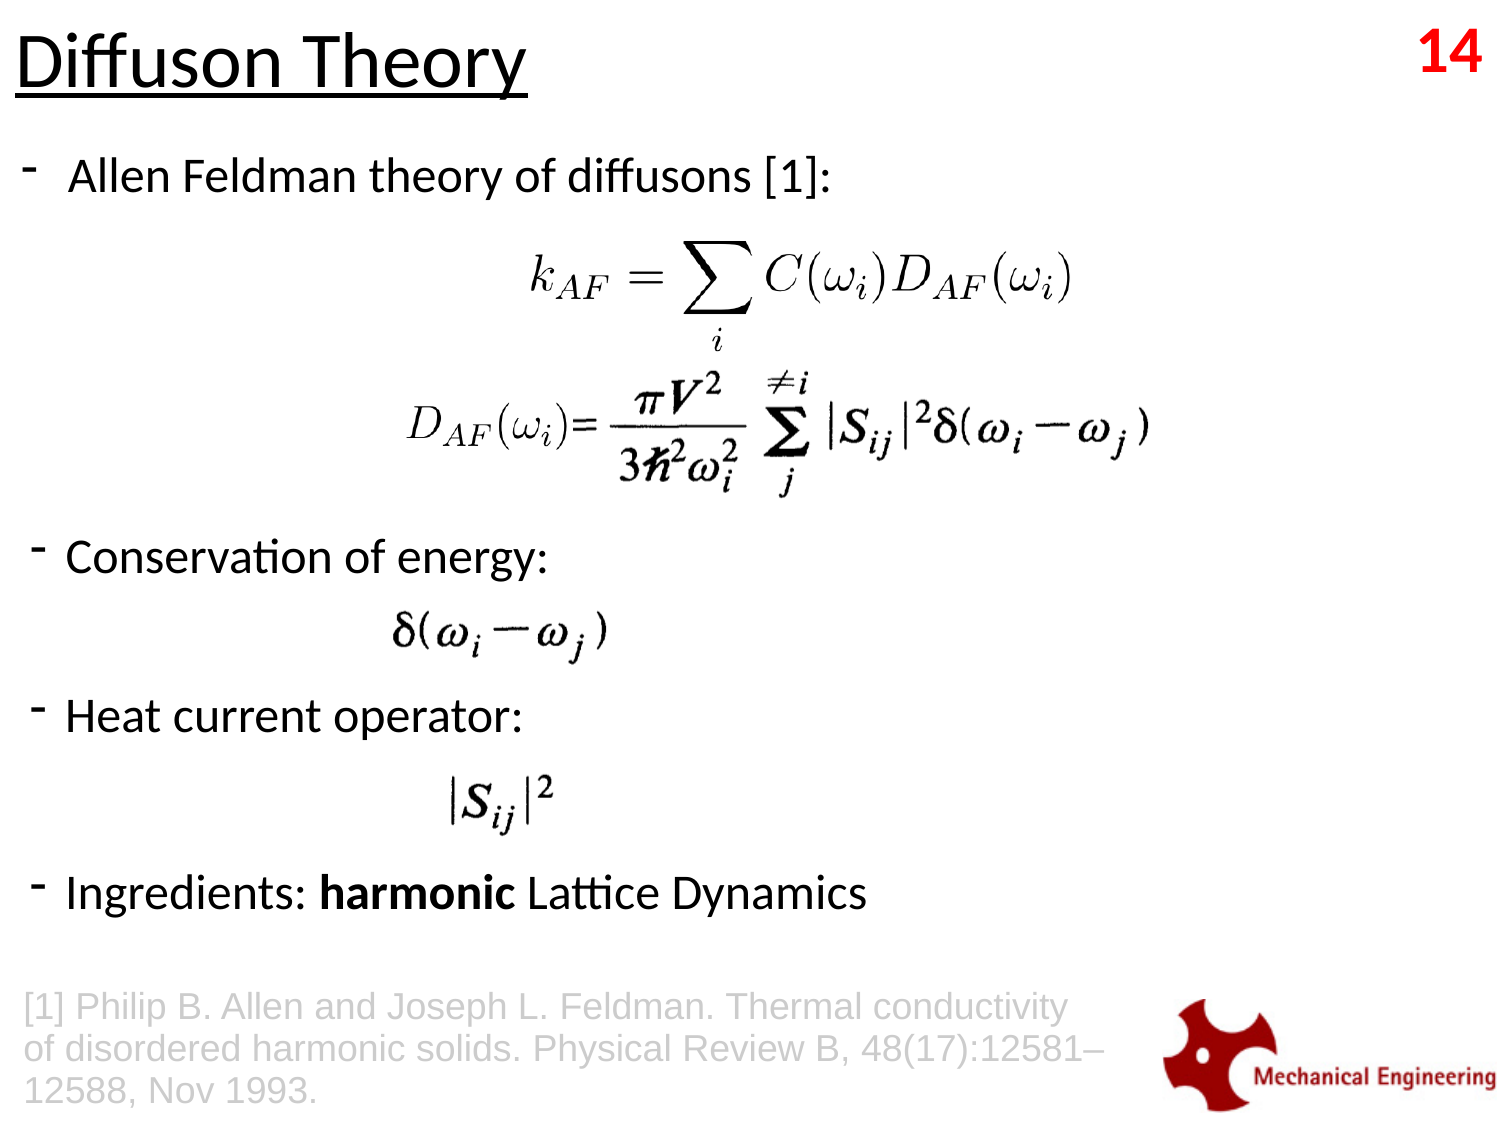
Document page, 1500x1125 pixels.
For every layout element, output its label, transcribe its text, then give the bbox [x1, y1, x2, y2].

picture [1162, 999, 1497, 1113]
text_box Allen Feldman theory of diffusons [1]: [6, 135, 1096, 211]
picture [442, 750, 556, 852]
title Diffuson Theory [0, 0, 1365, 150]
text_box Conservation of energy: [15, 515, 850, 591]
text_box [1] Philip B. Allen and Joseph L. Feldman. Thermal conductivity of disordered harmonic solids. Physical Review B, 48(17):12581–12588, Nov 1993. [8, 978, 1126, 1120]
text_box Ingredients: harmonic Lattice Dynamics [15, 852, 1366, 927]
picture [393, 591, 631, 674]
text_box 14 [1400, 0, 1499, 93]
text_box Heat current operator: [15, 674, 849, 750]
picture [405, 224, 1156, 503]
